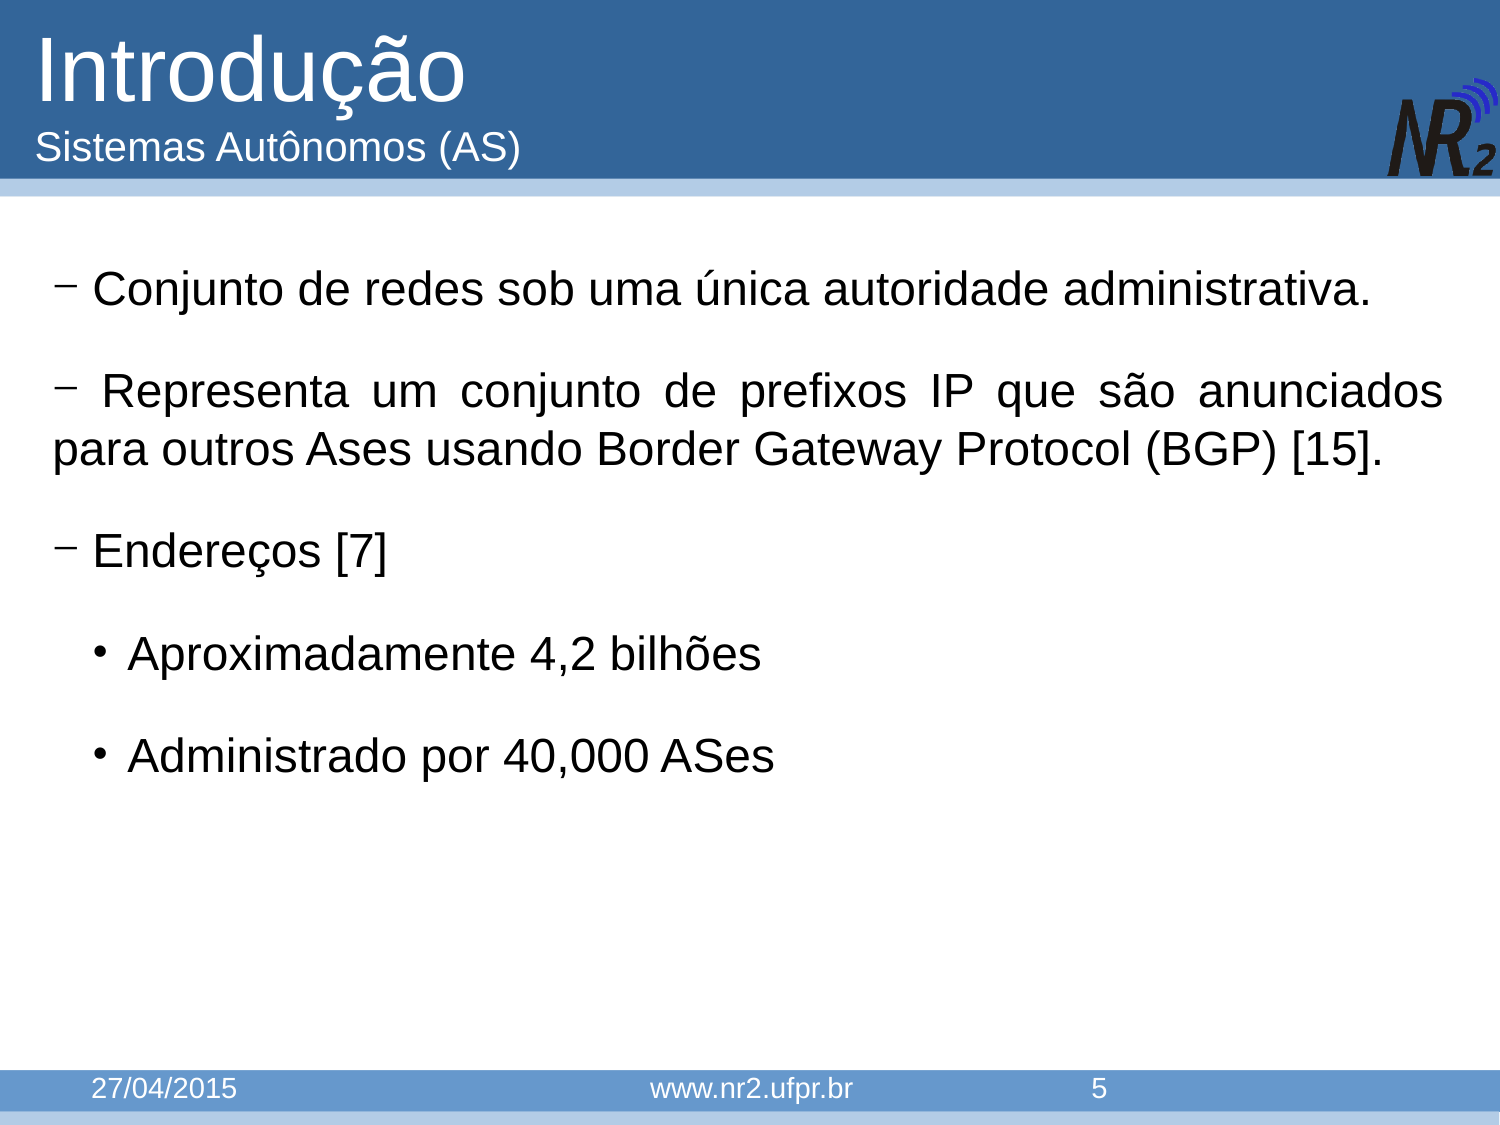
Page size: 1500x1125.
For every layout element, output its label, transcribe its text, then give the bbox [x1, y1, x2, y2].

text_box <número> [1076, 1061, 1427, 1114]
picture [1387, 78, 1498, 176]
text_box Conjunto de redes sob uma única autoridade administrativa. Representa um conjunto de prefixos IP que são anunciados para outros Ases usando Border Gateway Protocol (BGP) [15]. Endereços [7] Aproximadamente 4,2 bilhões Administrado por 40,000 ASes [37, 249, 1461, 906]
text_box www.nr2.ufpr.br [513, 1061, 990, 1114]
text_box 27/04/2015 [76, 1061, 427, 1109]
text_box Introdução Sistemas Autônomos (AS) [19, 27, 1380, 153]
